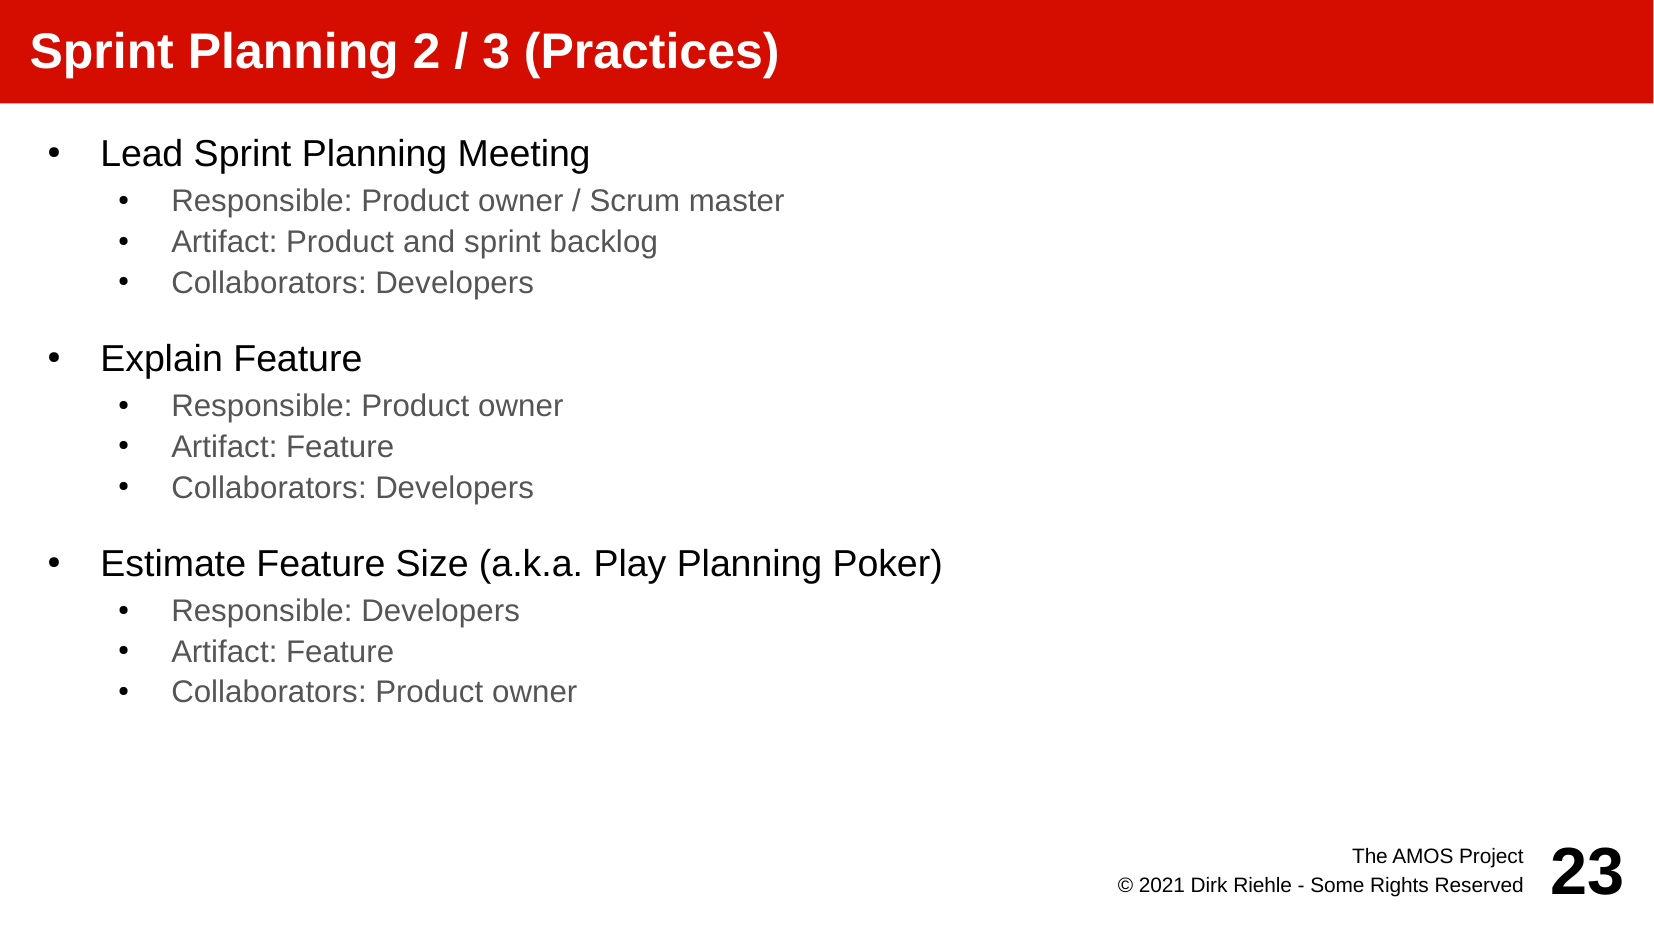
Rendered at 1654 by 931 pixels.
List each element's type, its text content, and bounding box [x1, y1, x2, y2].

list Lead Sprint Planning Meeting Responsible: Product owner / Scrum master Artifact: Product and sprint backlog Collaborators: Developers Explain Feature Responsible: Product owner Artifact: Feature Collaborators: Developers Estimate Feature Size (a.k.a. Play Planning Poker) Responsible: Developers Artifact: Feature Collaborators: Product owner [29, 132, 1625, 813]
title Sprint Planning 2 / 3 (Practices) [0, 0, 1654, 104]
